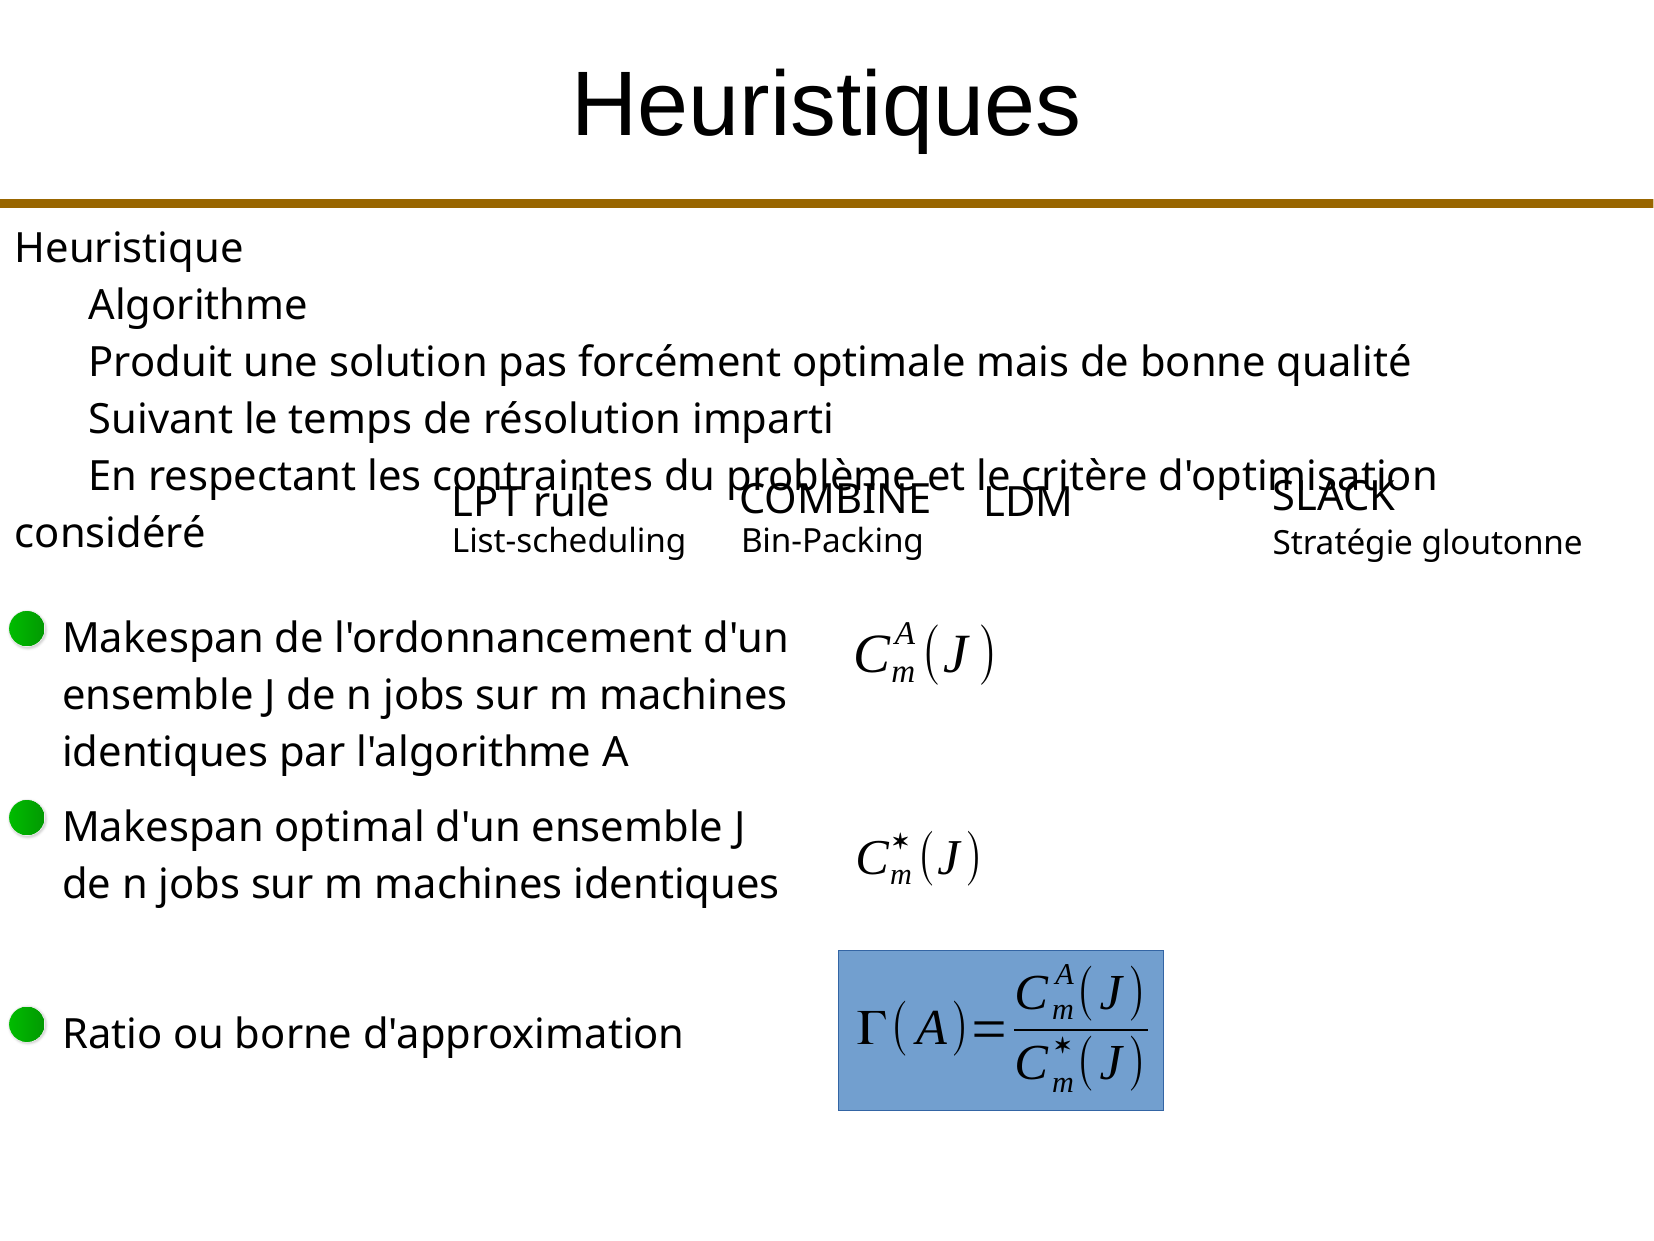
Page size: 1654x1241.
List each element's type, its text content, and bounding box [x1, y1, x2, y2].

text_box Bin-Packing [726, 509, 987, 563]
text_box COMBINE [724, 461, 1014, 524]
text_box LPT rule [437, 464, 668, 509]
title Heuristiques [82, 34, 1571, 174]
picture [6, 797, 50, 840]
picture [6, 1004, 50, 1047]
text_box LDM [968, 464, 1164, 528]
picture [842, 827, 996, 892]
text_box Heuristique Algorithme Produit une solution pas forcément optimale mais de bonne qualité Suivant le temps de résolution imparti En respectant les contraintes du problème et le critère d'optimisation considéré [0, 210, 1654, 465]
text_box SLACK [1257, 458, 1441, 512]
text_box List-scheduling [437, 509, 715, 563]
text_box Makespan de l'ordonnancement d'un ensemble J de n jobs sur m machines identiques par l'algorithme A [47, 600, 815, 759]
text_box Ratio ou borne d'approximation [47, 996, 786, 1059]
text_box [838, 950, 1164, 1111]
picture [839, 613, 1009, 691]
picture [843, 955, 1161, 1099]
picture [6, 608, 50, 651]
text_box Stratégie gloutonne [1257, 512, 1601, 566]
text_box Makespan optimal d'un ensemble J de n jobs sur m machines identiques [47, 789, 815, 900]
